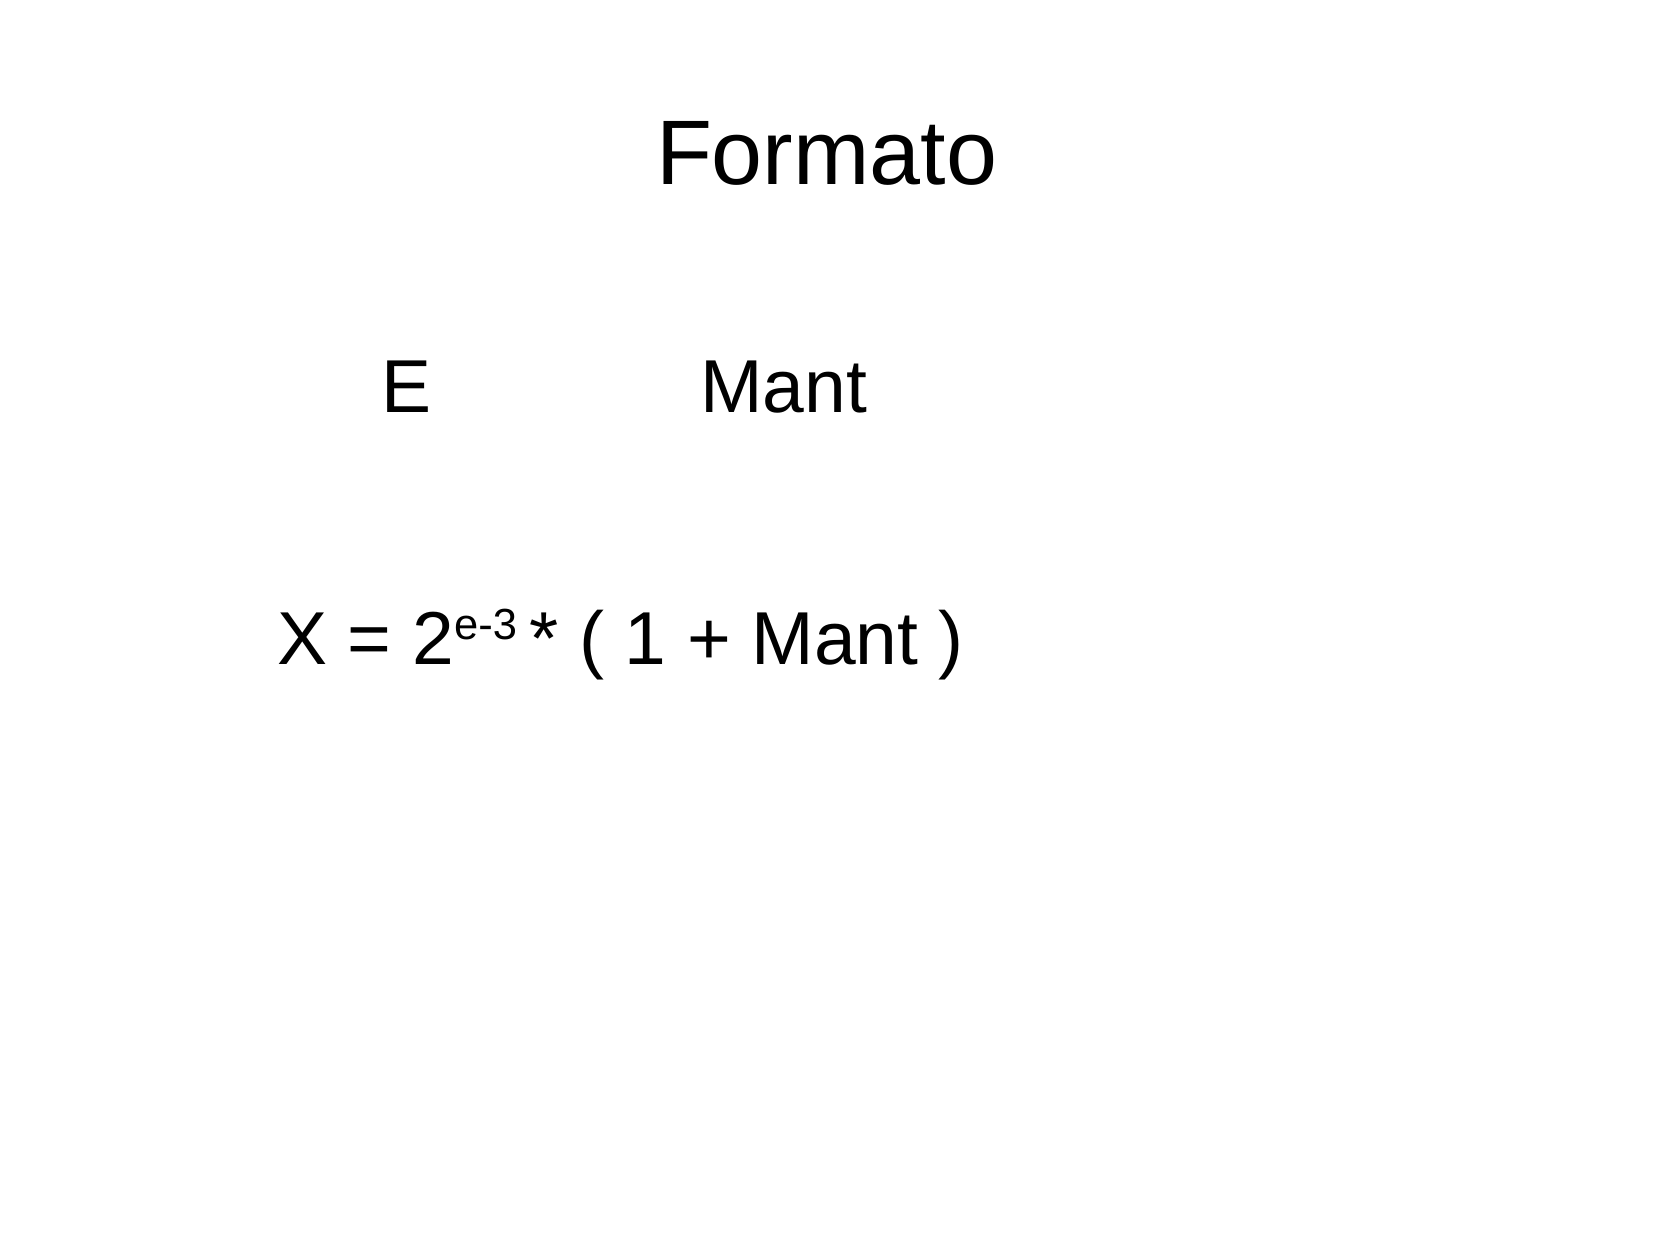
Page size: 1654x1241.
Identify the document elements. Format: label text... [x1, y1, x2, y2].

title Formato [82, 49, 1571, 257]
text_box E Mant X = 2e-3 * ( 1 + Mant ) [262, 337, 981, 773]
